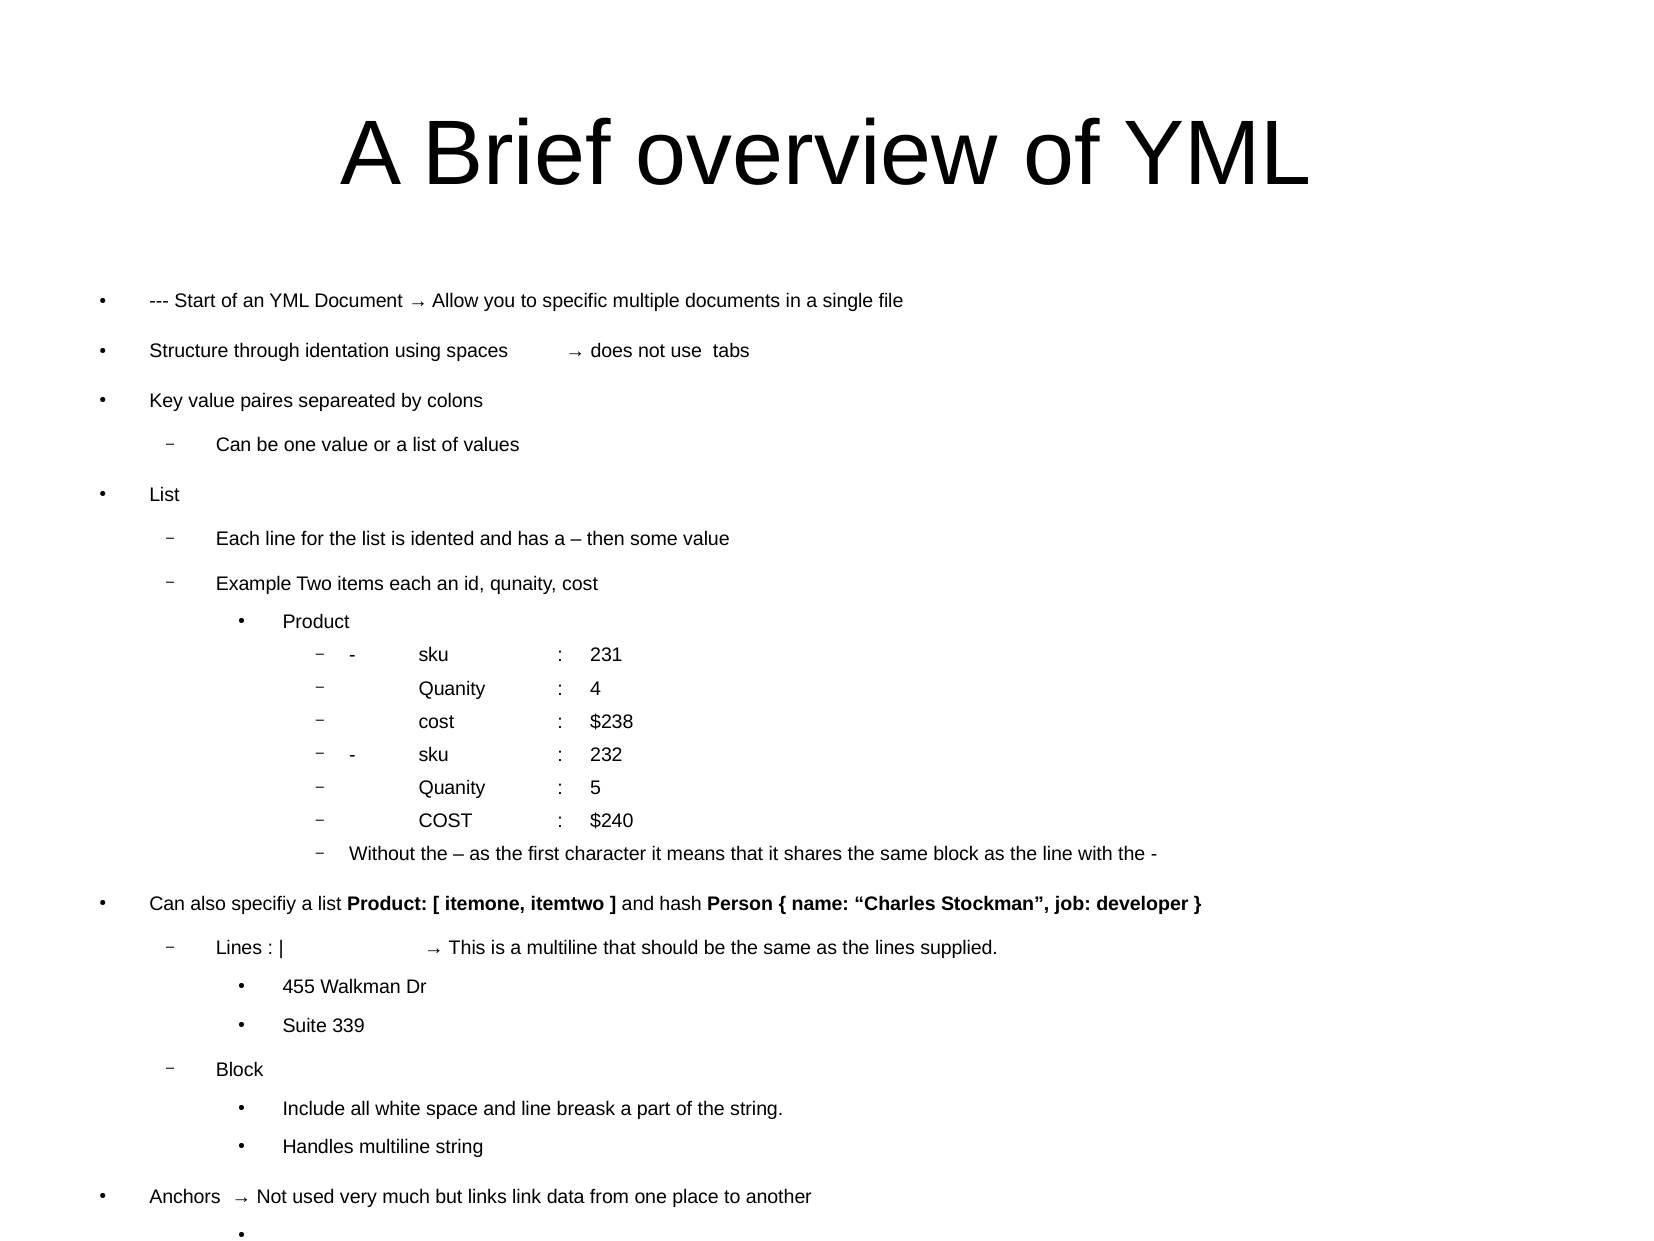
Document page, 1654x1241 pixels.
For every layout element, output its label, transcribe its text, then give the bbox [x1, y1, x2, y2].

title A Brief overview of YML [82, 49, 1571, 257]
list --- Start of an YML Document → Allow you to specific multiple documents in a single file Structure through identation using spaces → does not use tabs Key value paires separeated by colons Can be one value or a list of values List Each line for the list is idented and has a – then some value Example Two items each an id, qunaity, cost Product - sku : 231 Quanity : 4 cost : $238 - sku : 232 Quanity : 5 COST : $240 Without the – as the first character it means that it shares the same block as the line with the - Can also specifiy a list Product: [ itemone, itemtwo ] and hash Person { name: “Charles Stockman”, job: developer } Lines : | → This is a multiline that should be the same as the lines supplied. 455 Walkman Dr Suite 339 Block Include all white space and line breask a part of the string. Handles multiline string Anchors → Not used very much but links link data from one place to another [82, 290, 1571, 1217]
